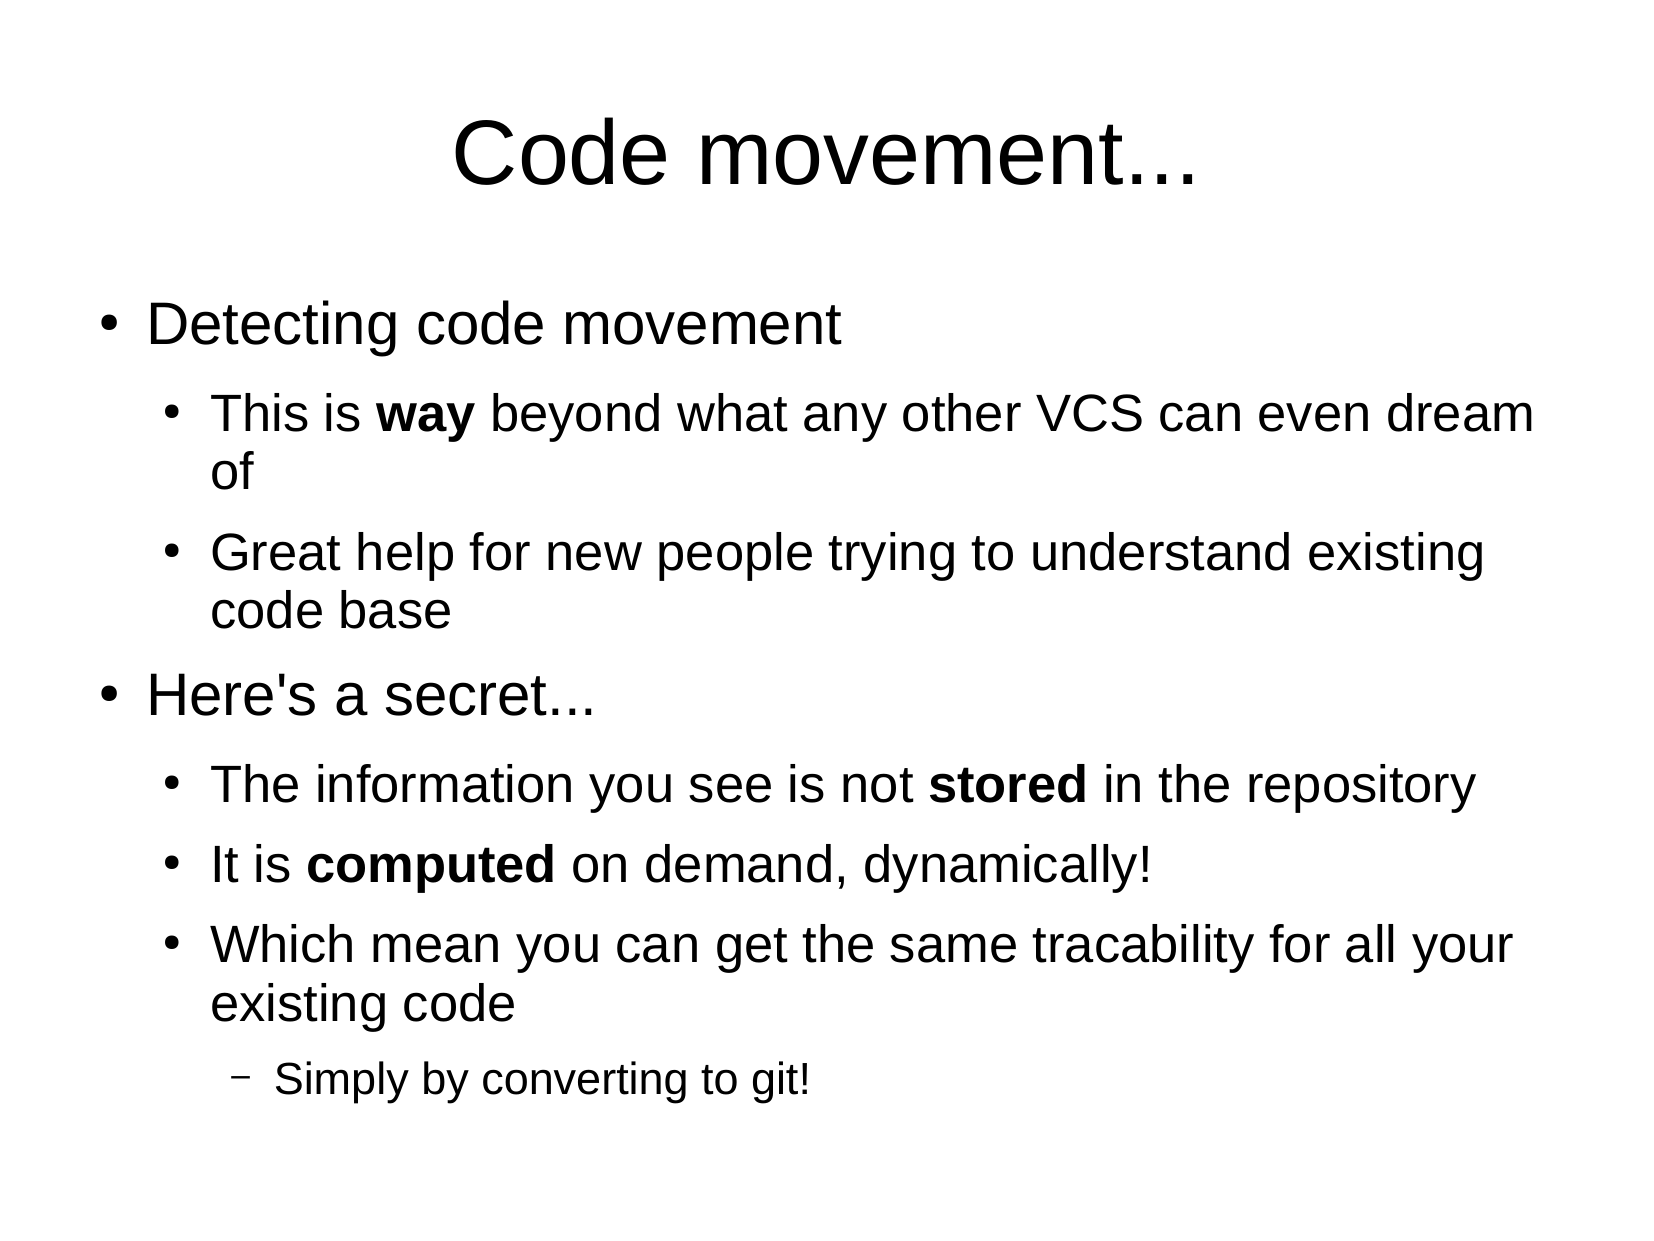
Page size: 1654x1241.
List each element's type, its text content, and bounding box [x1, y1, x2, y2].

list Detecting code movement This is way beyond what any other VCS can even dream of Great help for new people trying to understand existing code base Here's a secret... The information you see is not stored in the repository It is computed on demand, dynamically! Which mean you can get the same tracability for all your existing code Simply by converting to git! [82, 290, 1571, 1109]
title Code movement... [82, 56, 1571, 250]
